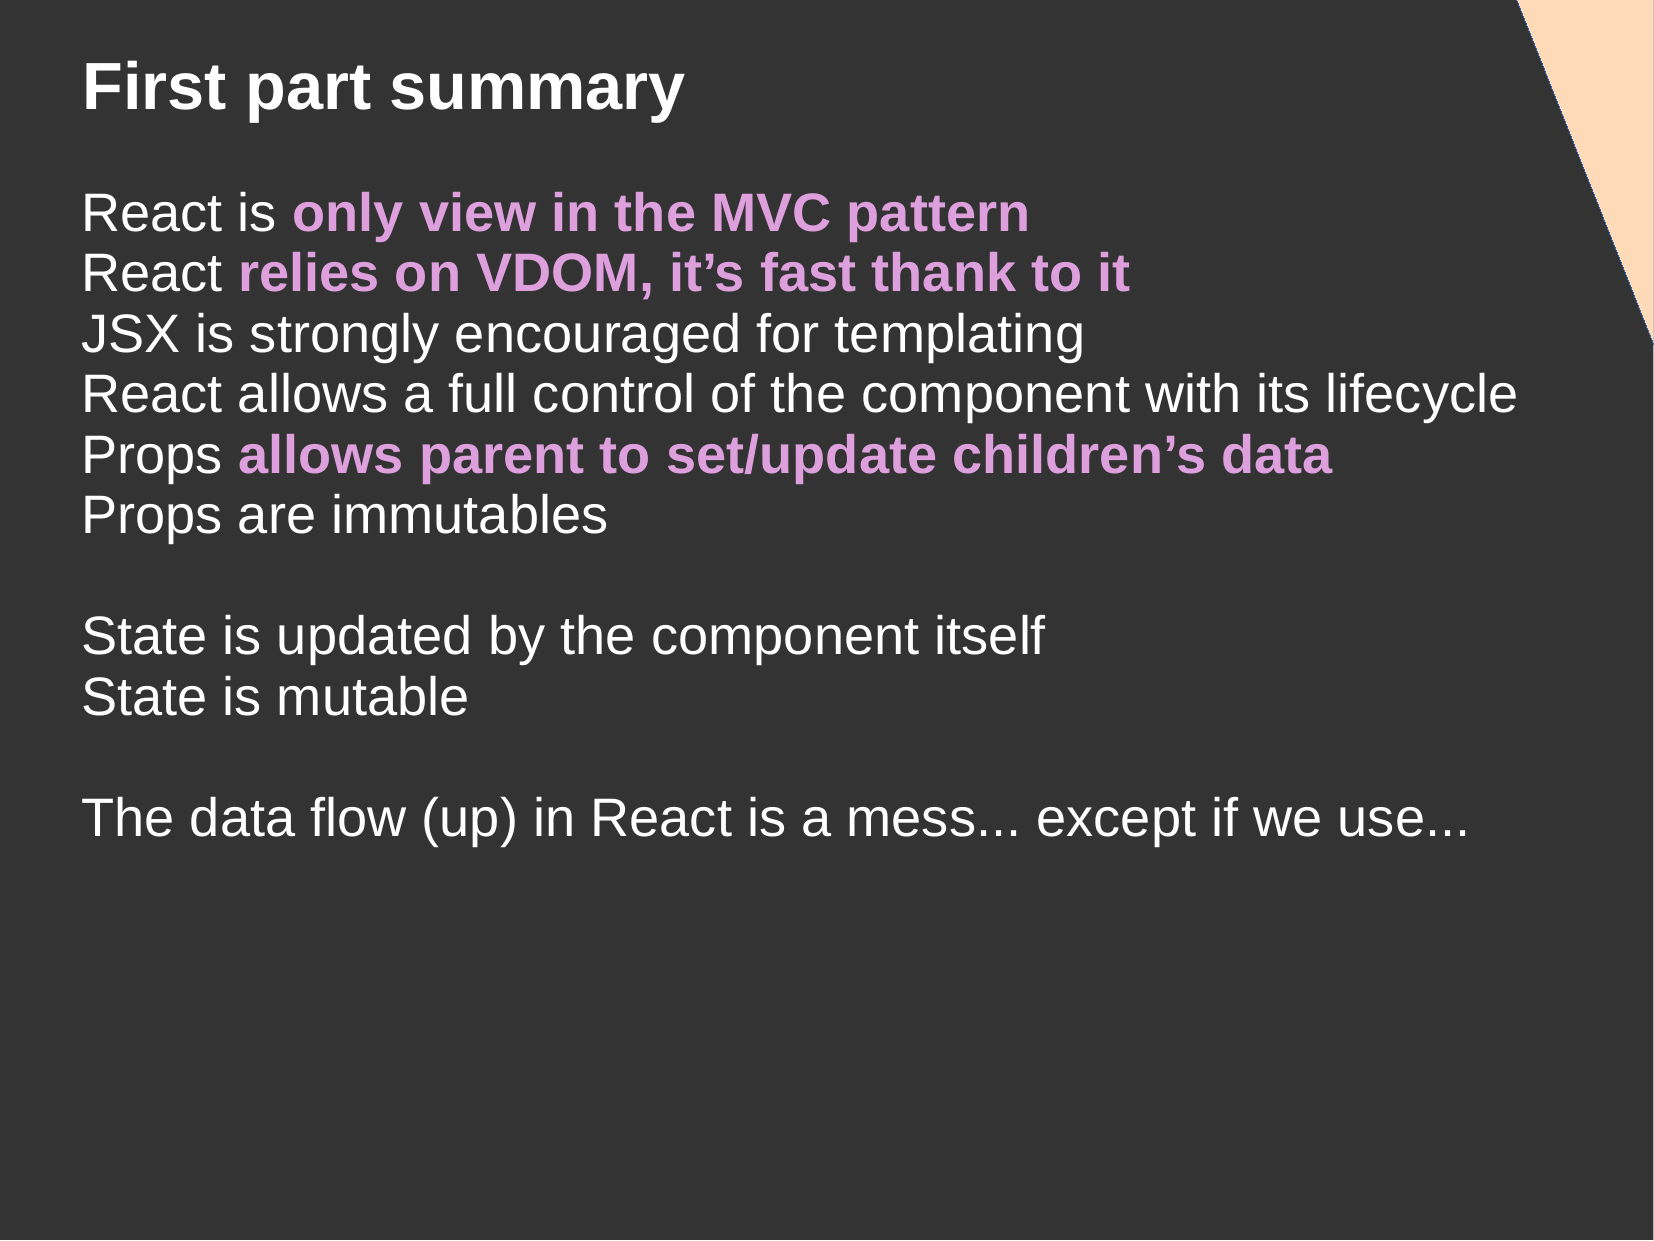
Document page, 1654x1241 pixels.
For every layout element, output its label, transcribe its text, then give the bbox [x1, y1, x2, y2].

title React is only view in the MVC pattern React relies on VDOM, it’s fast thank to it JSX is strongly encouraged for templating React allows a full control of the component with its lifecycle Props allows parent to set/update children’s data Props are immutables State is updated by the component itself State is mutable The data flow (up) in React is a mess... except if we use... [81, 182, 1654, 946]
text_box [1516, 0, 1654, 345]
title First part summary [82, 49, 1111, 125]
